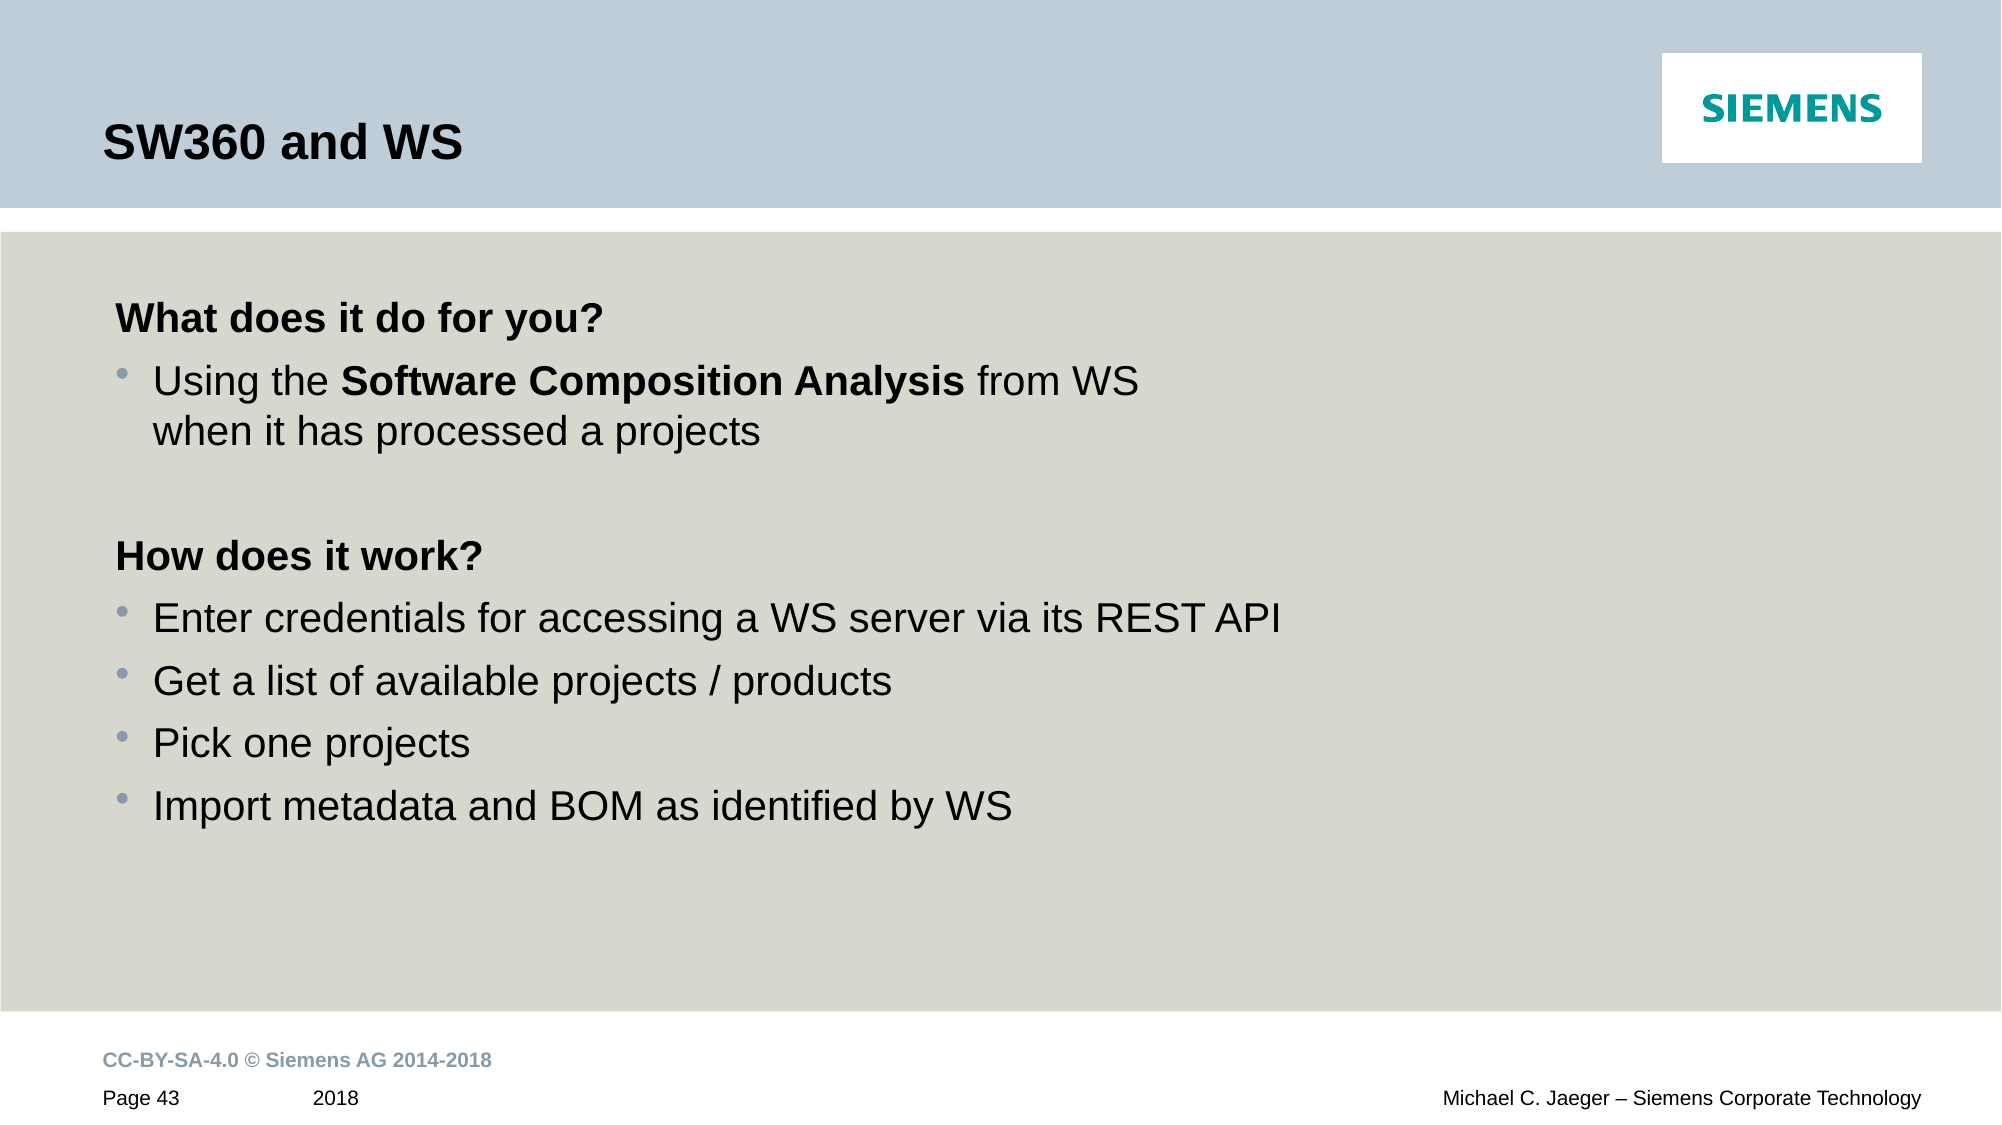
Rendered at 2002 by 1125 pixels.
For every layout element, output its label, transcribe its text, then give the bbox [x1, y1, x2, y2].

title SW360 and WS [0, 0, 2001, 208]
text_box [0, 231, 2001, 1012]
list What does it do for you? Using the Software Composition Analysis from WS when it has processed a projects How does it work? Enter credentials for accessing a WS server via its REST API Get a list of available projects / products Pick one projects Import metadata and BOM as identified by WS [115, 290, 1454, 834]
